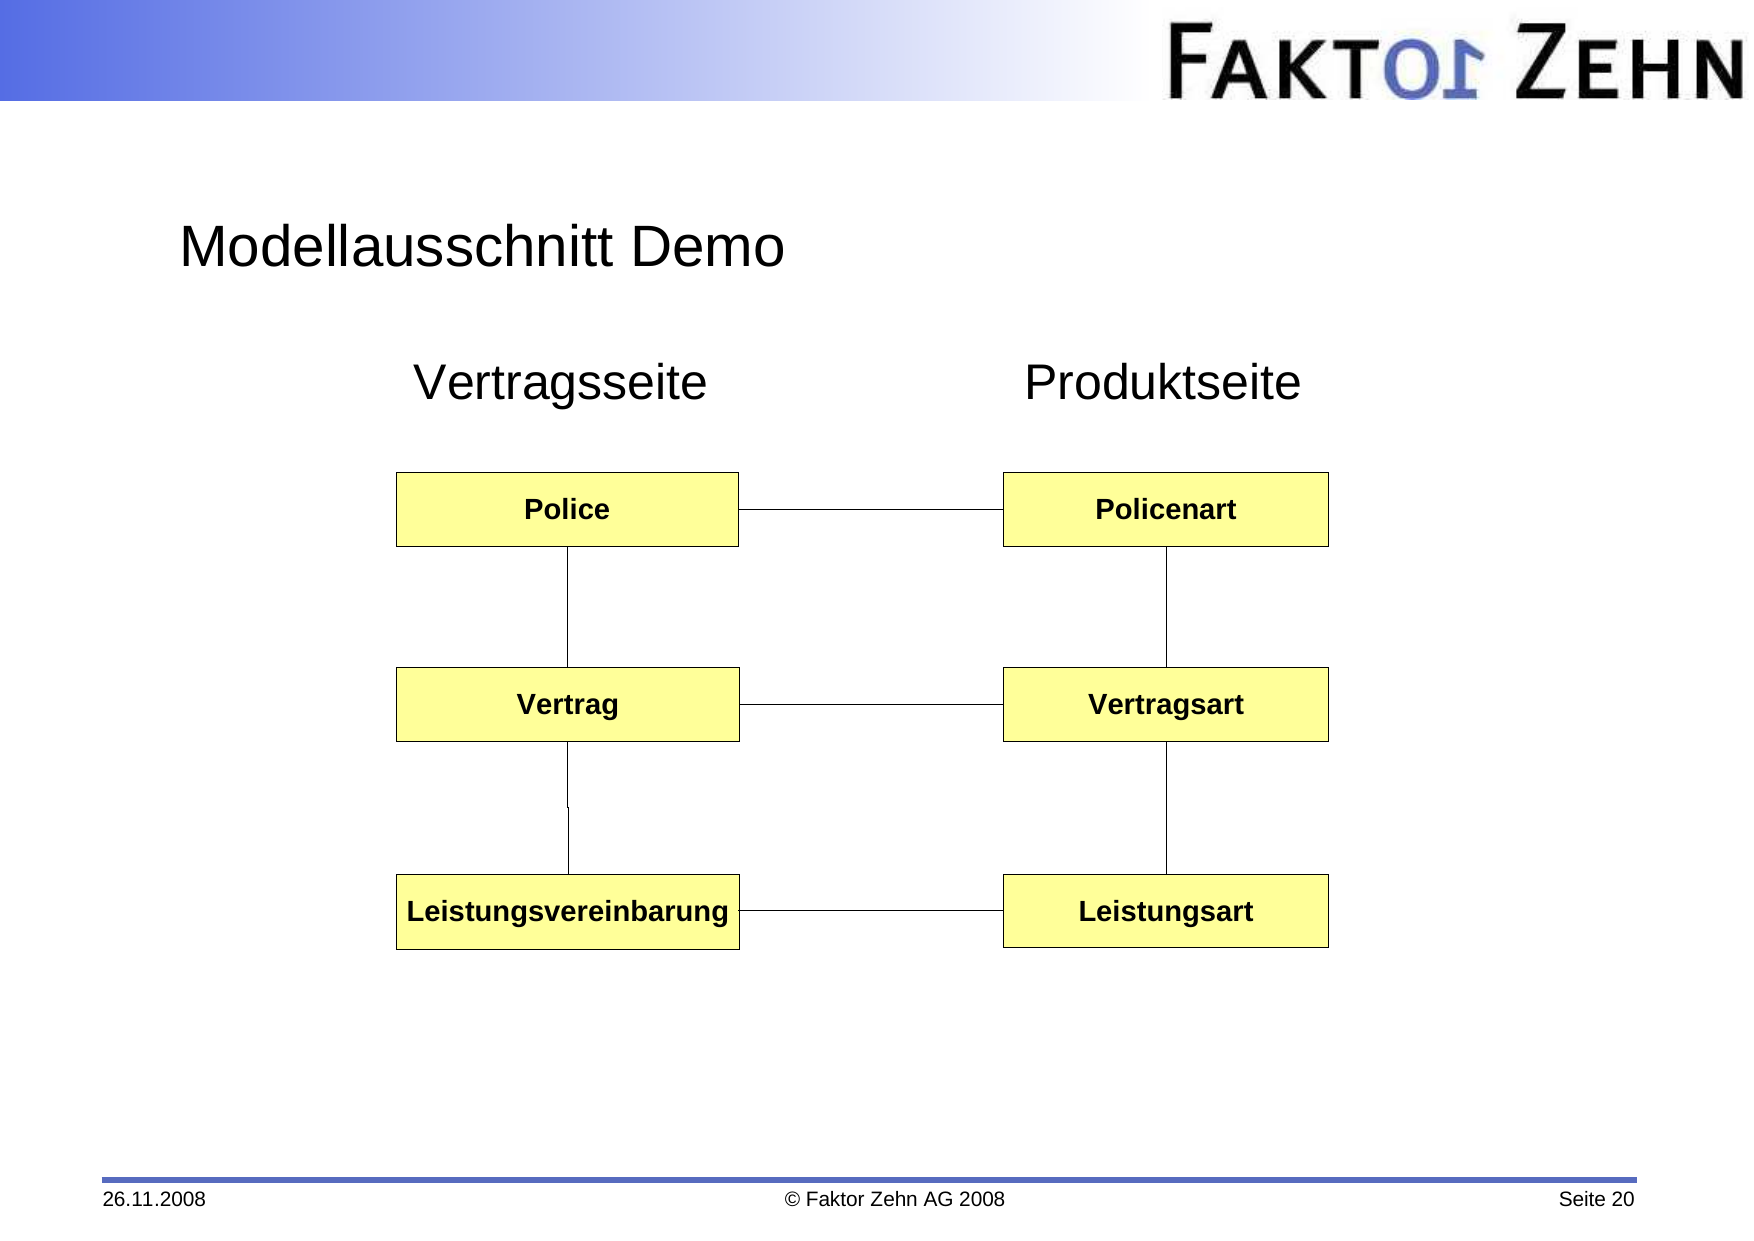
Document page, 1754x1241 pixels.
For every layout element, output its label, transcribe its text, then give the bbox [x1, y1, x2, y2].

text_box Vertragsart [1003, 667, 1329, 742]
text_box Policenart [1003, 472, 1329, 547]
title Modellausschnitt Demo [179, 142, 1576, 349]
text_box Produktseite [956, 354, 1371, 411]
picture [1162, 7, 1752, 100]
text_box Vertragsseite [354, 354, 768, 411]
text_box Leistungsvereinbarung [396, 874, 740, 950]
text_box Police [396, 472, 739, 547]
text_box Vertrag [396, 667, 740, 742]
text_box Leistungsart [1003, 874, 1329, 948]
